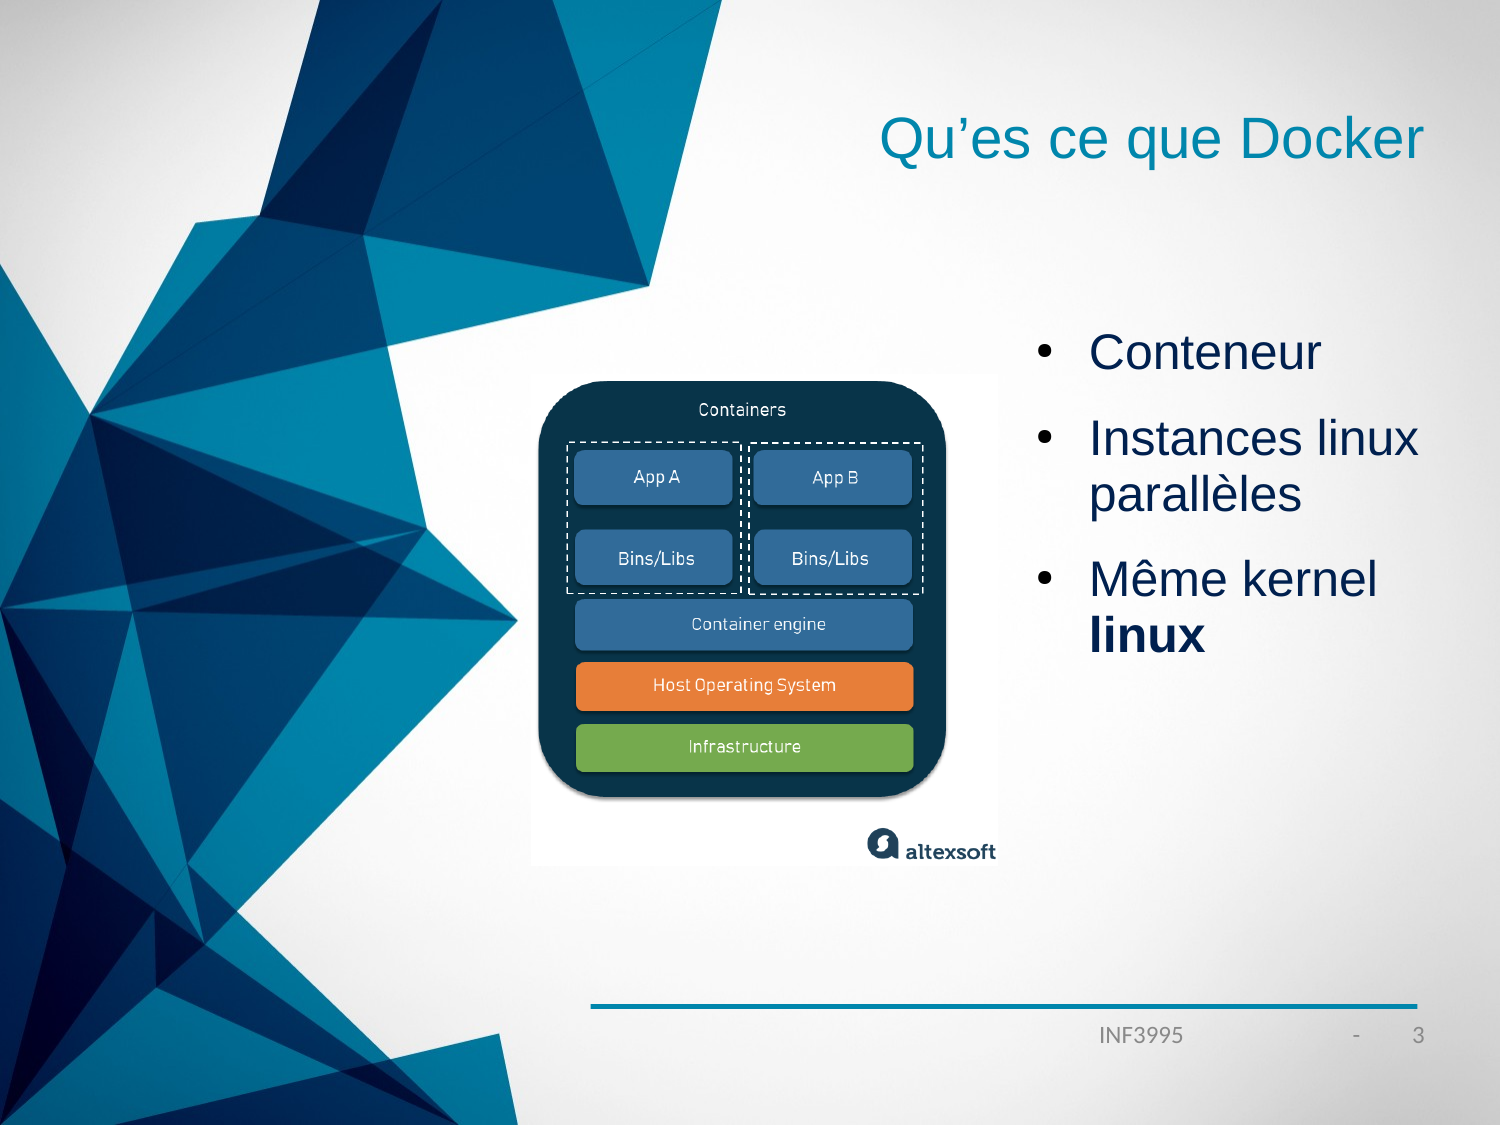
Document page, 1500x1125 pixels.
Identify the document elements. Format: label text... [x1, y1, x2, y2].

list Conteneur Instances linux parallèles Même kernel linux [1018, 324, 1426, 978]
title Qu’es ce que Docker [708, 44, 1425, 233]
picture [0, 0, 1500, 1125]
